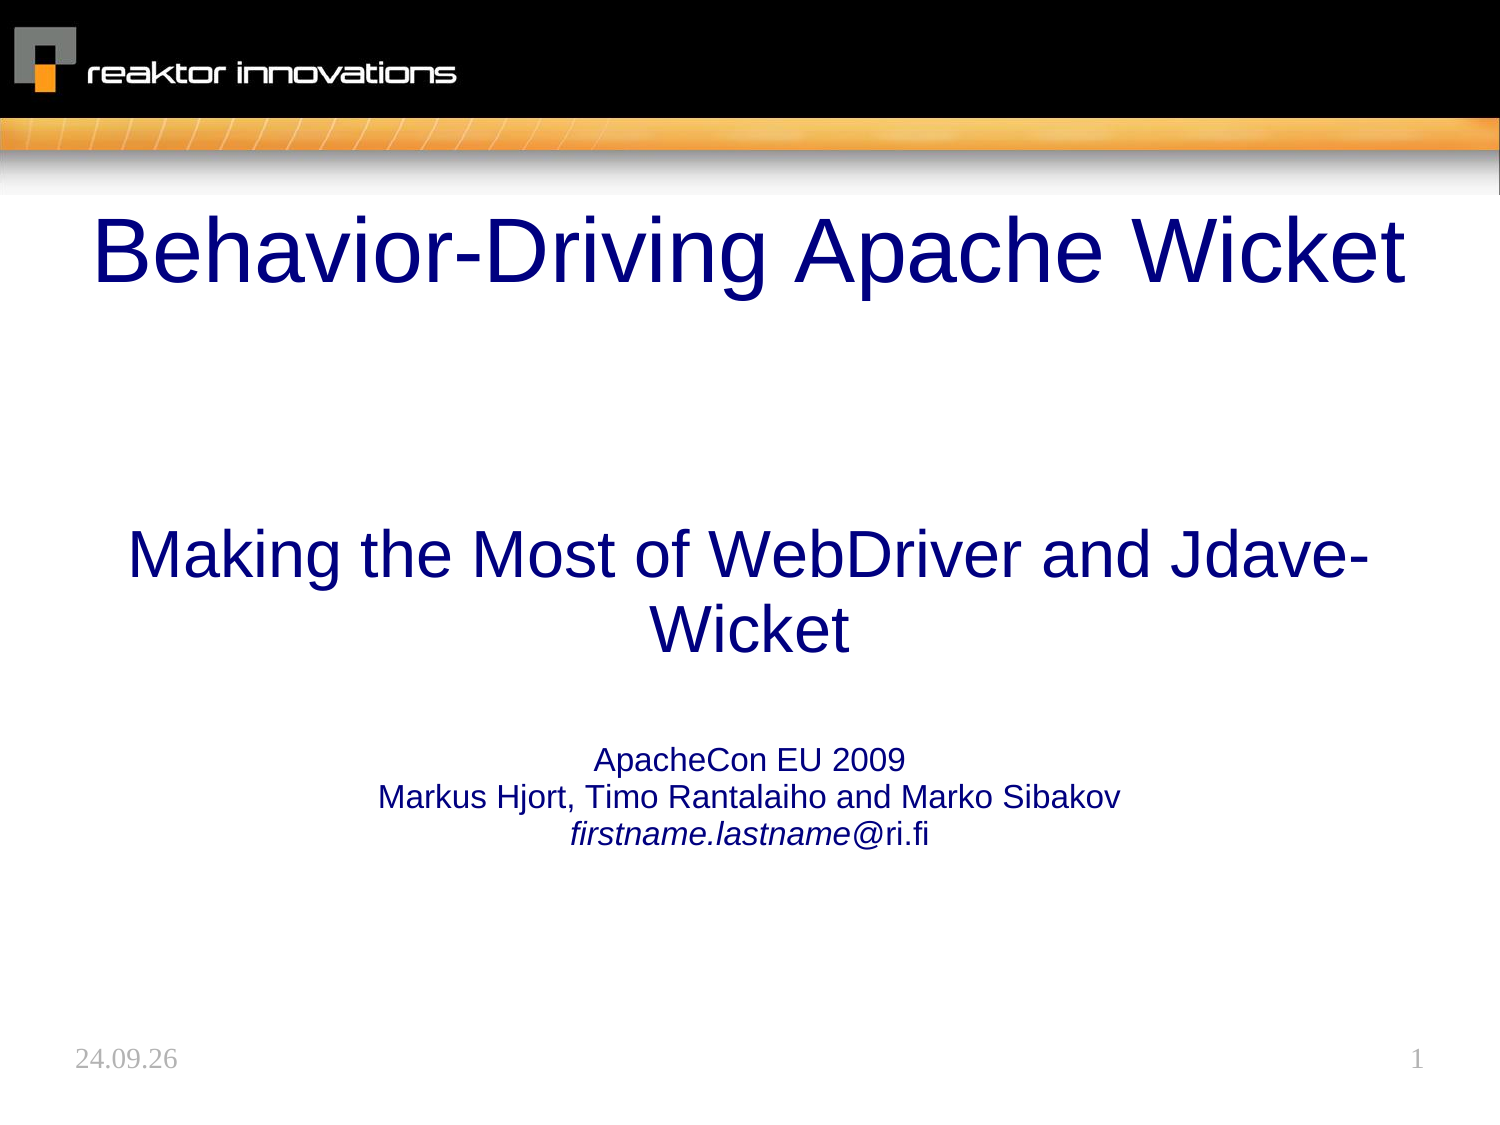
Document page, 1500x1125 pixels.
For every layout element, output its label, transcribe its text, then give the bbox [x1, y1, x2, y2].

title Behavior-Driving Apache Wicket [75, 157, 1425, 345]
subtitle Making the Most of WebDriver and Jdave-Wicket ApacheCon EU 2009 Markus Hjort, Timo Rantalaiho and Marko Sibakov firstname.lastname@ri.fi [75, 363, 1425, 1006]
picture [0, 0, 1500, 195]
